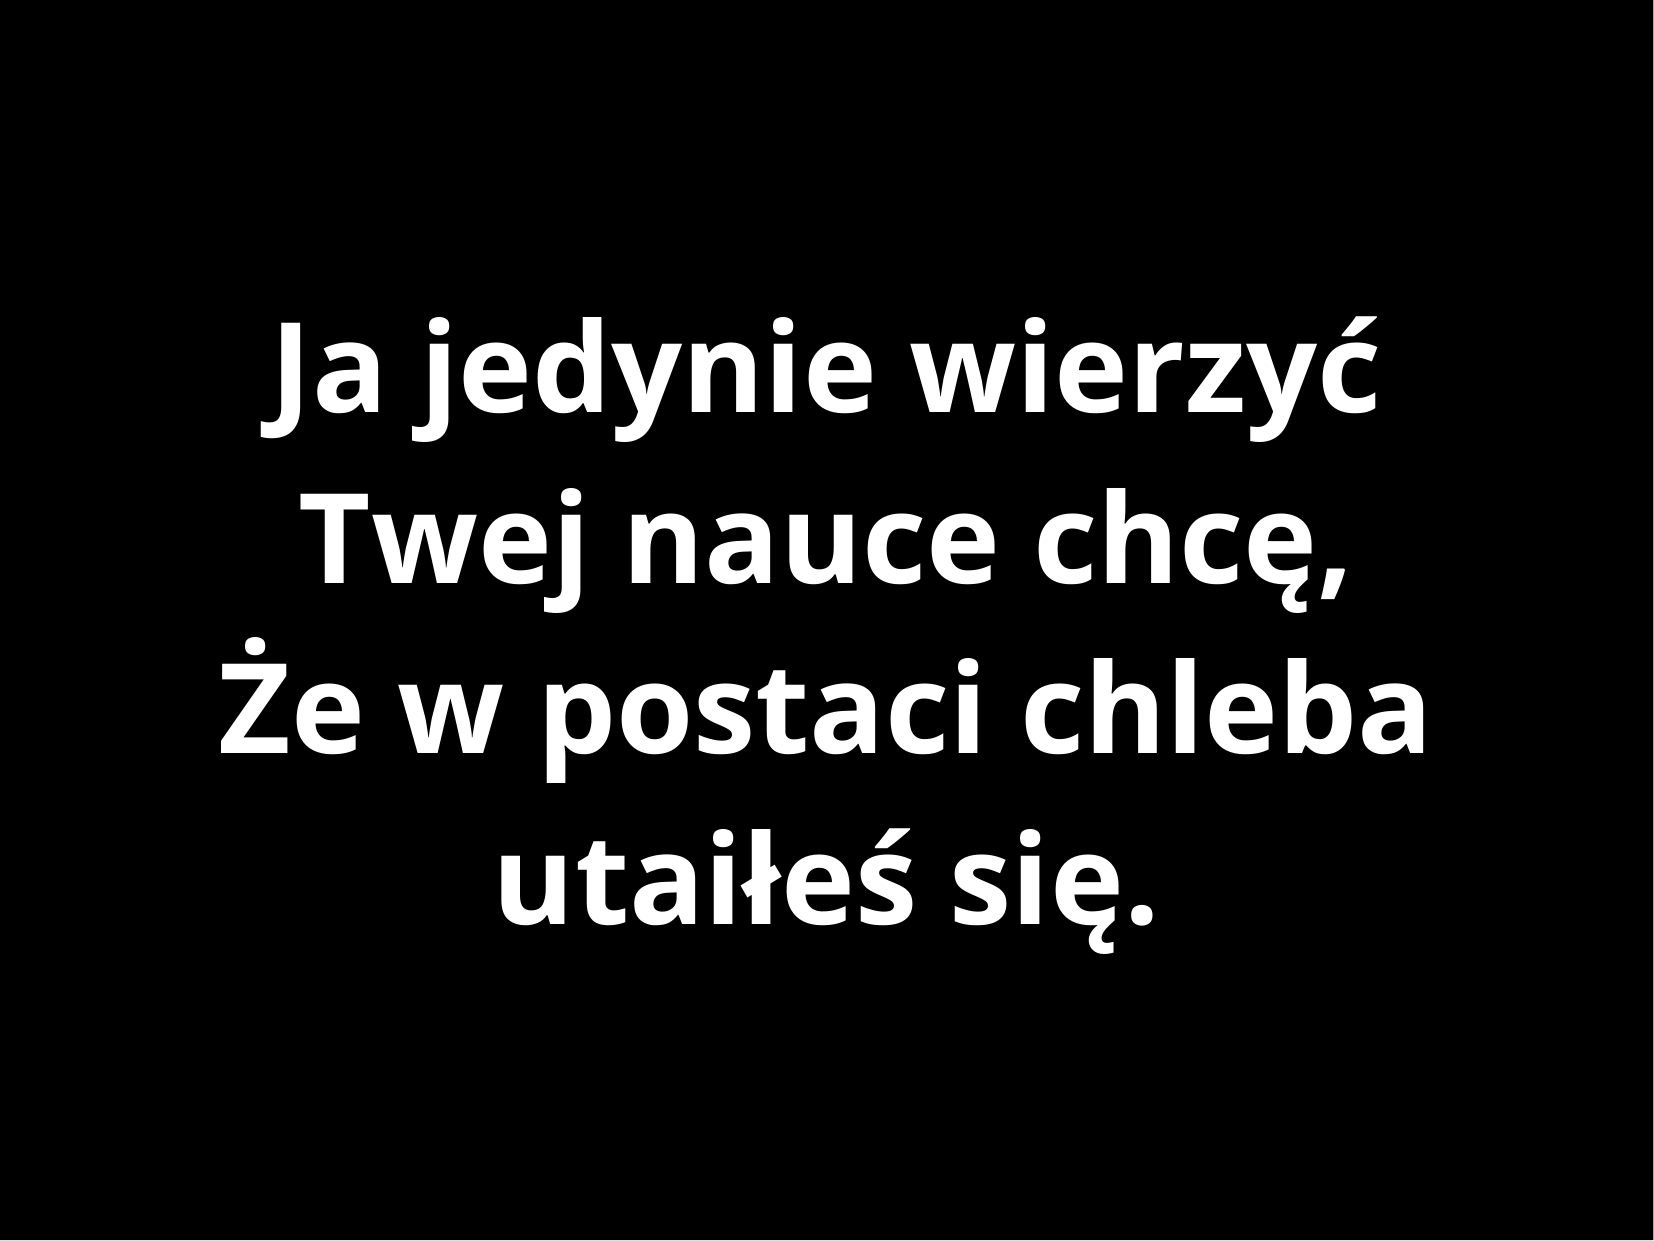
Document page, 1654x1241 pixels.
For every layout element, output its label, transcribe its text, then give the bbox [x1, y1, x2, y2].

title Ja jedynie wierzyć Twej nauce chcę, Że w postaci chleba utaiłeś się. [0, 0, 1654, 1241]
